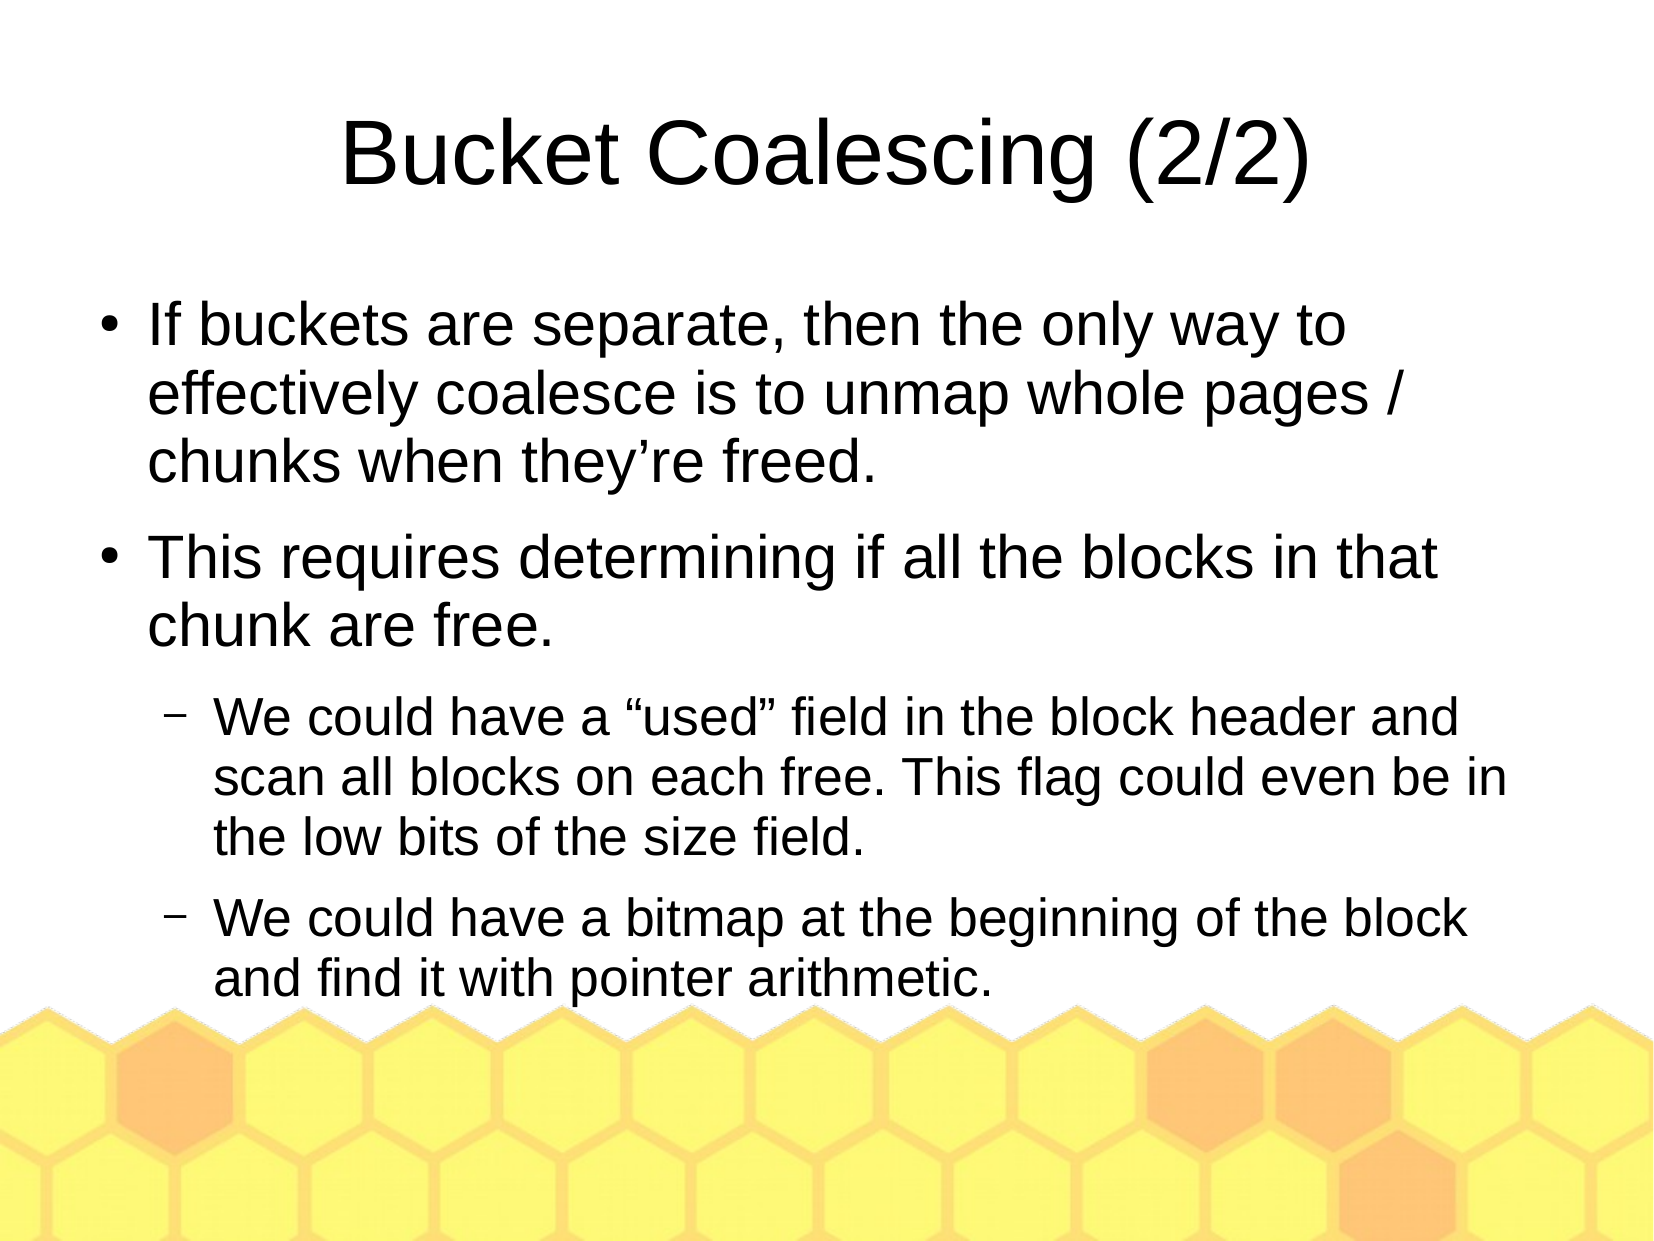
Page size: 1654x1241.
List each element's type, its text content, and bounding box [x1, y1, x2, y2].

title Bucket Coalescing (2/2) [82, 49, 1571, 257]
picture [0, 1001, 1654, 1241]
list If buckets are separate, then the only way to effectively coalesce is to unmap whole pages / chunks when they’re freed. This requires determining if all the blocks in that chunk are free. We could have a “used” field in the block header and scan all blocks on each free. This flag could even be in the low bits of the size field. We could have a bitmap at the beginning of the block and find it with pointer arithmetic. [82, 290, 1571, 1010]
